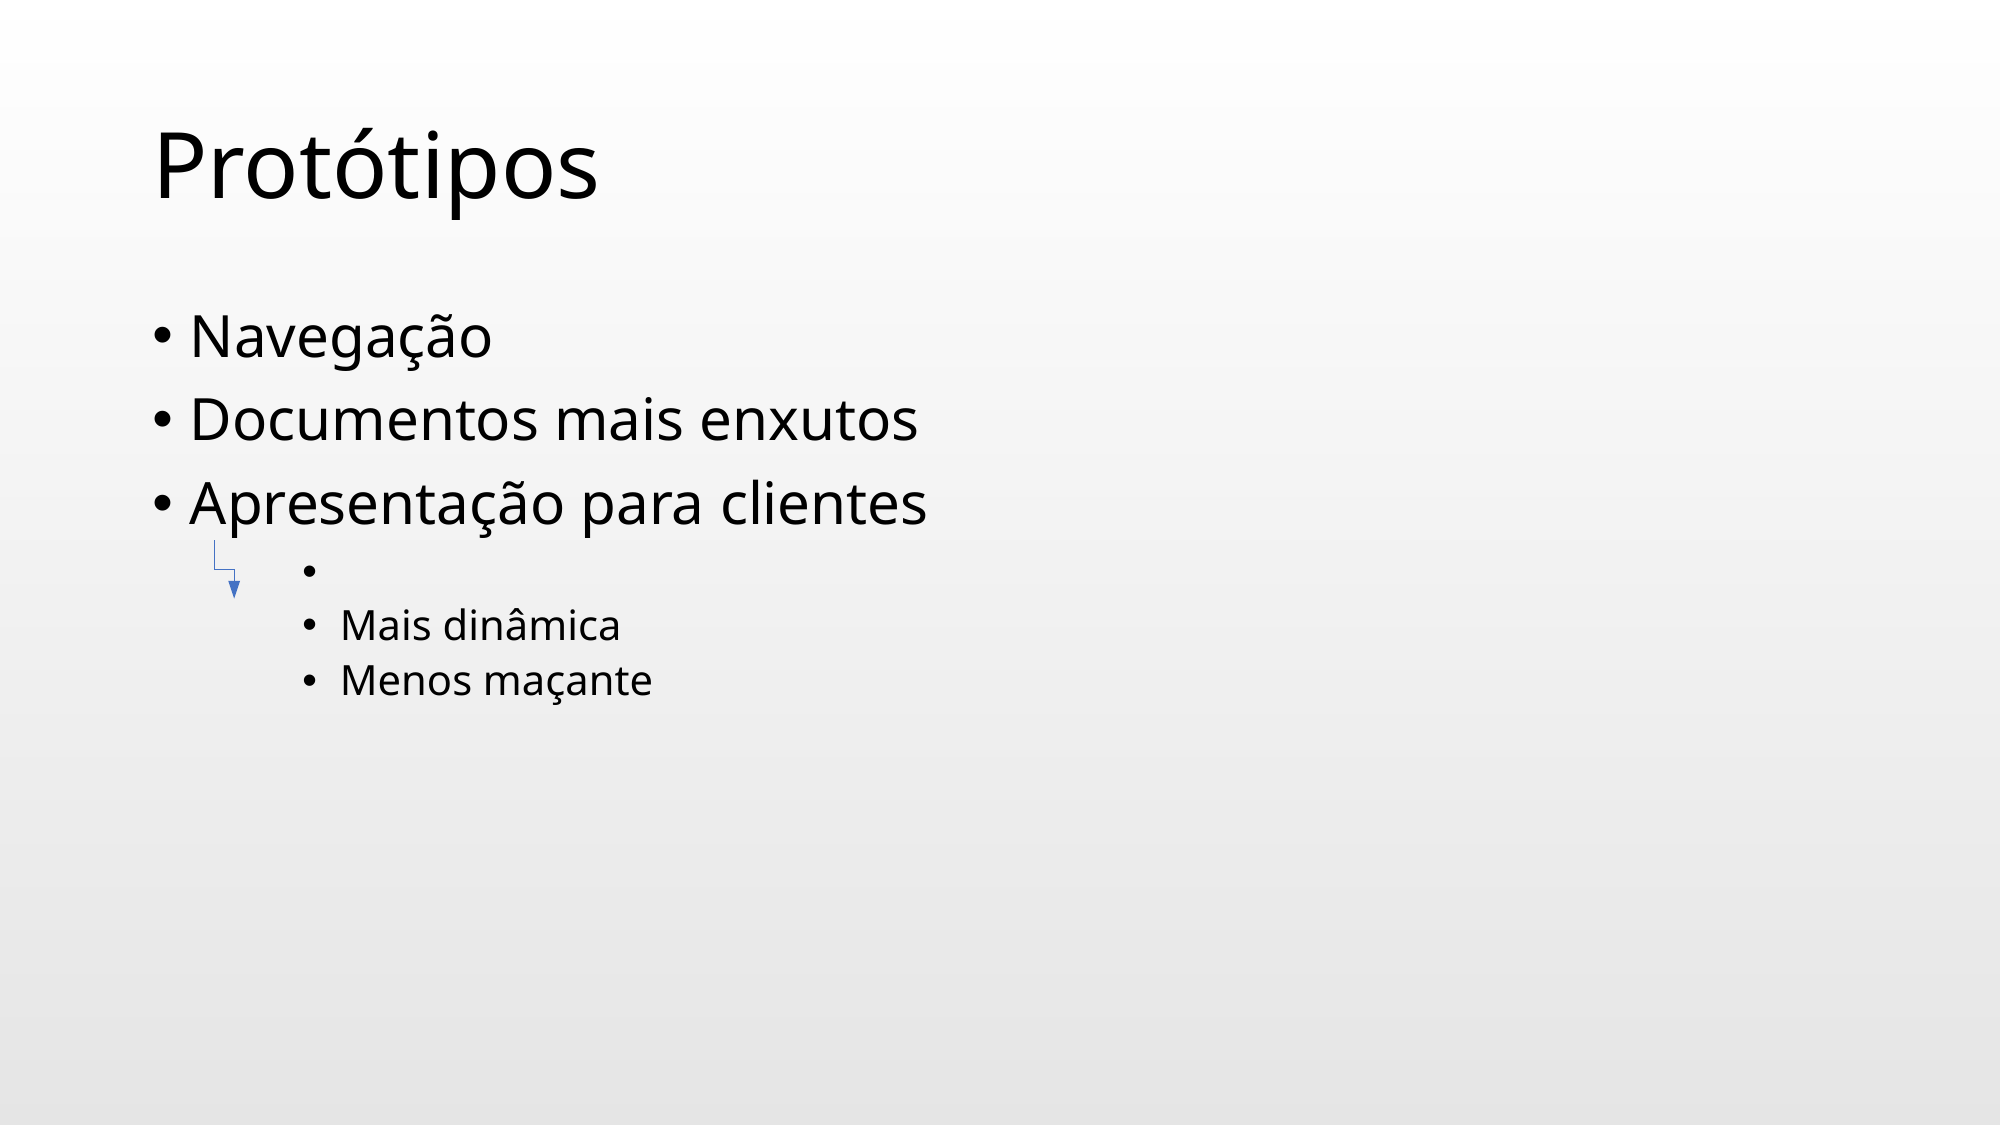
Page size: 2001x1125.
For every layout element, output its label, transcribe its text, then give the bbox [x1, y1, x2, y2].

title Protótipos [137, 59, 1863, 278]
list Navegação Documentos mais enxutos Apresentação para clientes Mais dinâmica Menos maçante [137, 299, 1863, 1014]
